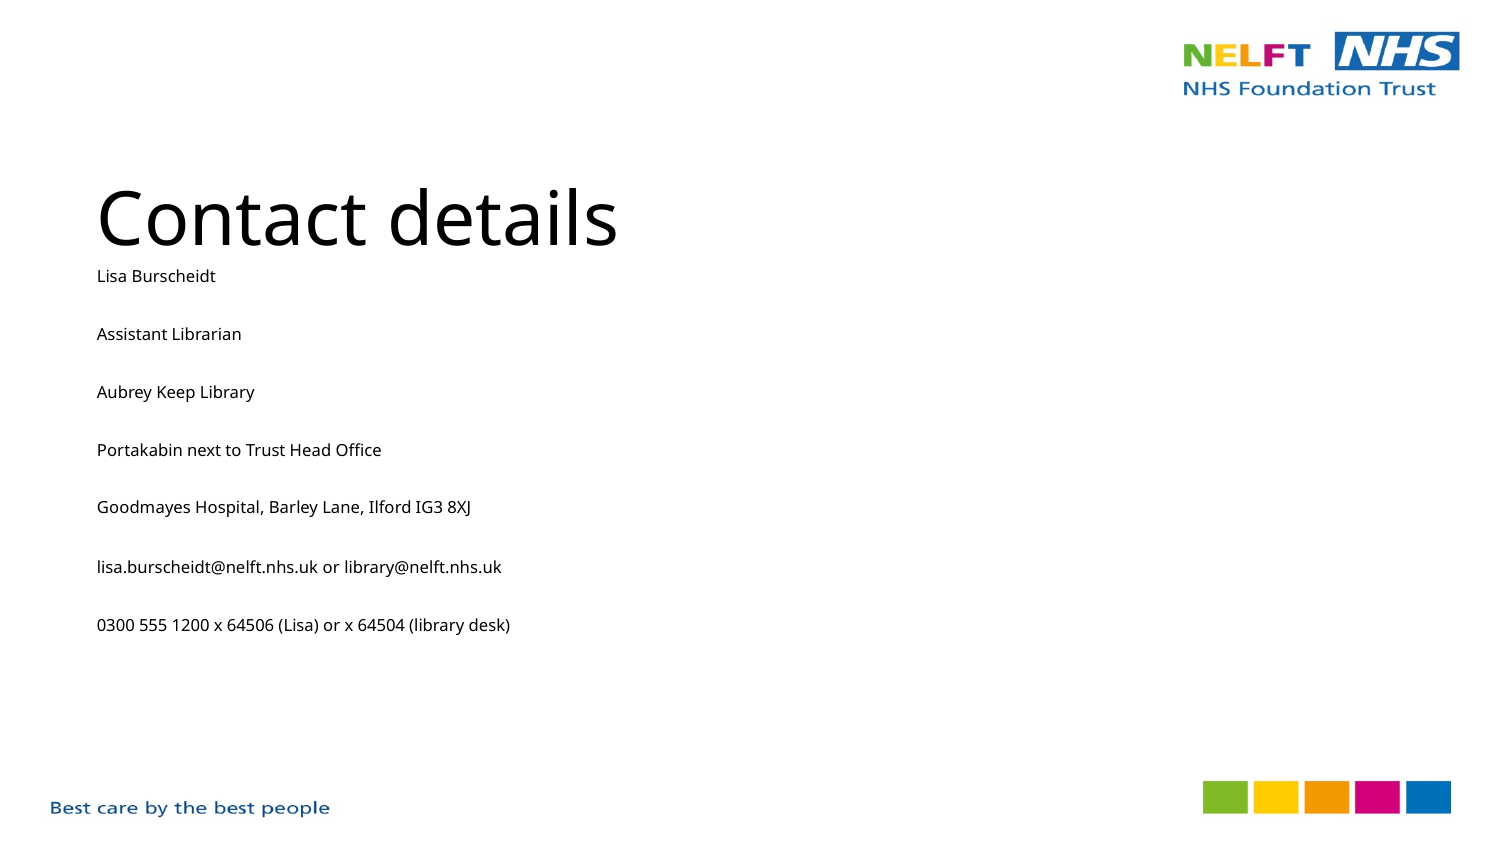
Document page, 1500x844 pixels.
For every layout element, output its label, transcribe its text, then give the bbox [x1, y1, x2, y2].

list Lisa Burscheidt Assistant Librarian Aubrey Keep Library Portakabin next to Trust Head Office Goodmayes Hospital, Barley Lane, Ilford IG3 8XJ lisa.burscheidt@nelft.nhs.uk or library@nelft.nhs.uk 0300 555 1200 x 64506 (Lisa) or x 64504 (library desk) [81, 262, 1322, 666]
title Contact details [81, 162, 1322, 262]
